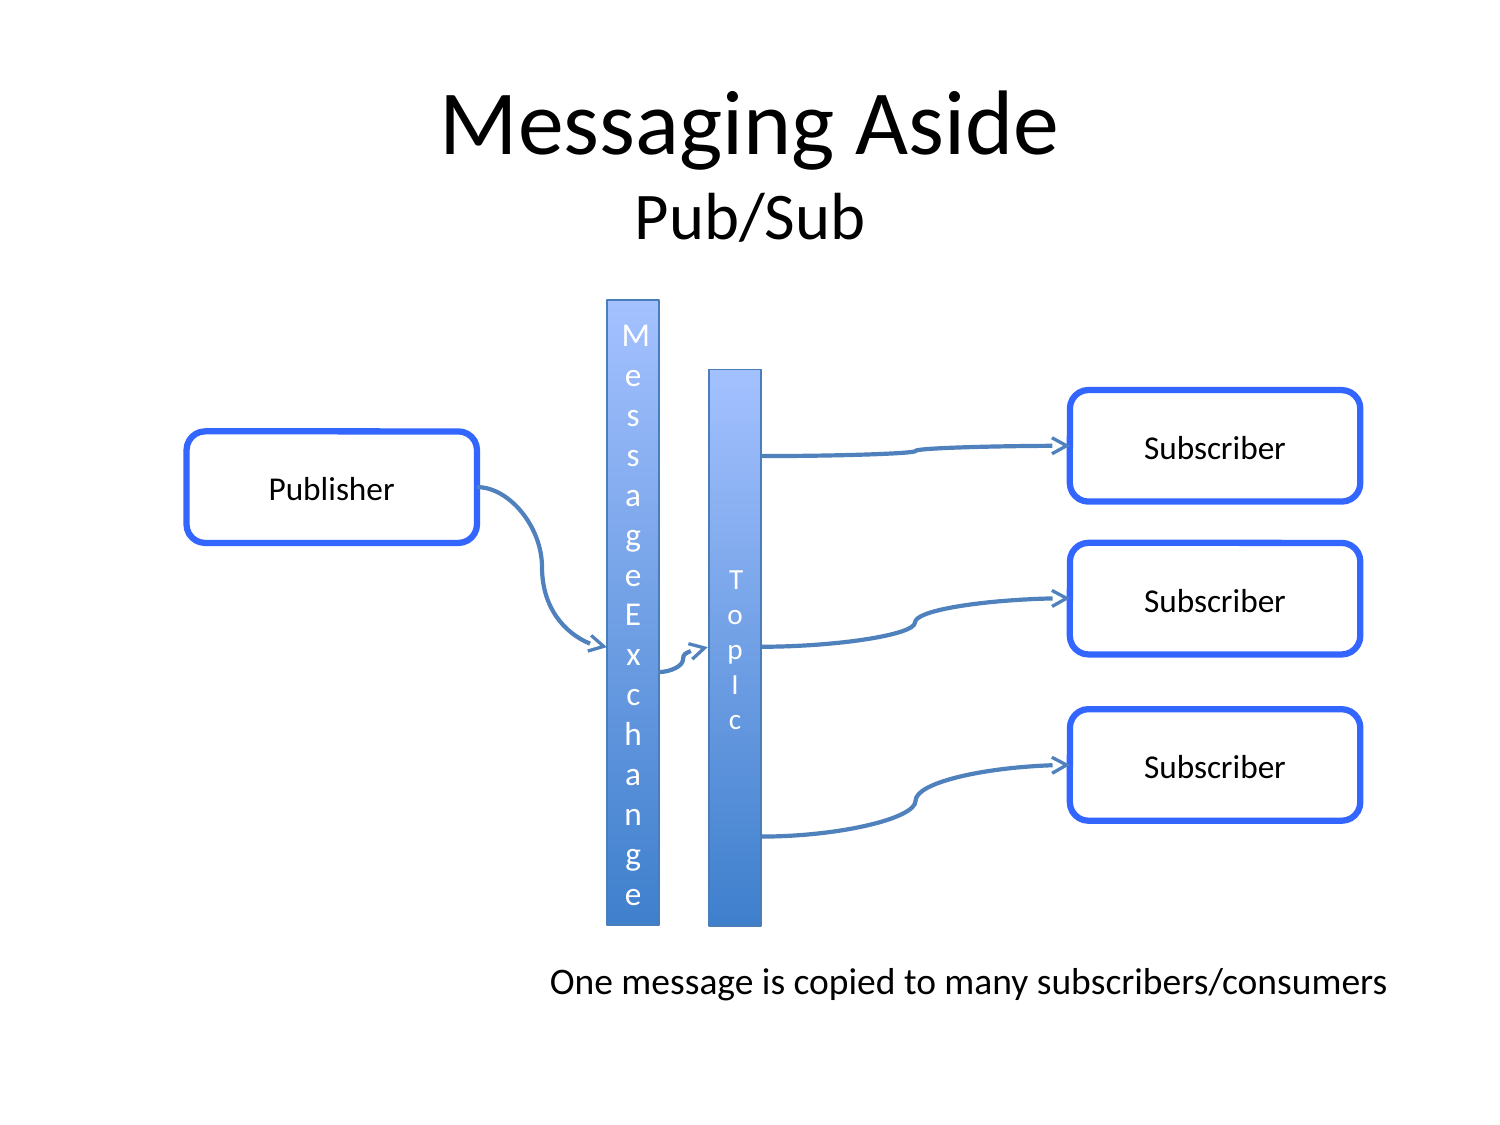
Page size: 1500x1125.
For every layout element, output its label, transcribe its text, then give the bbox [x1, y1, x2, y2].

text_box Subscriber [1069, 709, 1361, 821]
text_box One message is copied to many subscribers/consumers [534, 949, 1404, 1010]
text_box Subscriber [1069, 389, 1361, 502]
text_box Subscriber [1069, 542, 1361, 655]
text_box Top I c [708, 369, 762, 926]
text_box Publisher [186, 431, 477, 543]
text_box Message Exchange [606, 299, 660, 925]
title Messaging Aside Pub/Sub [75, 45, 1425, 271]
